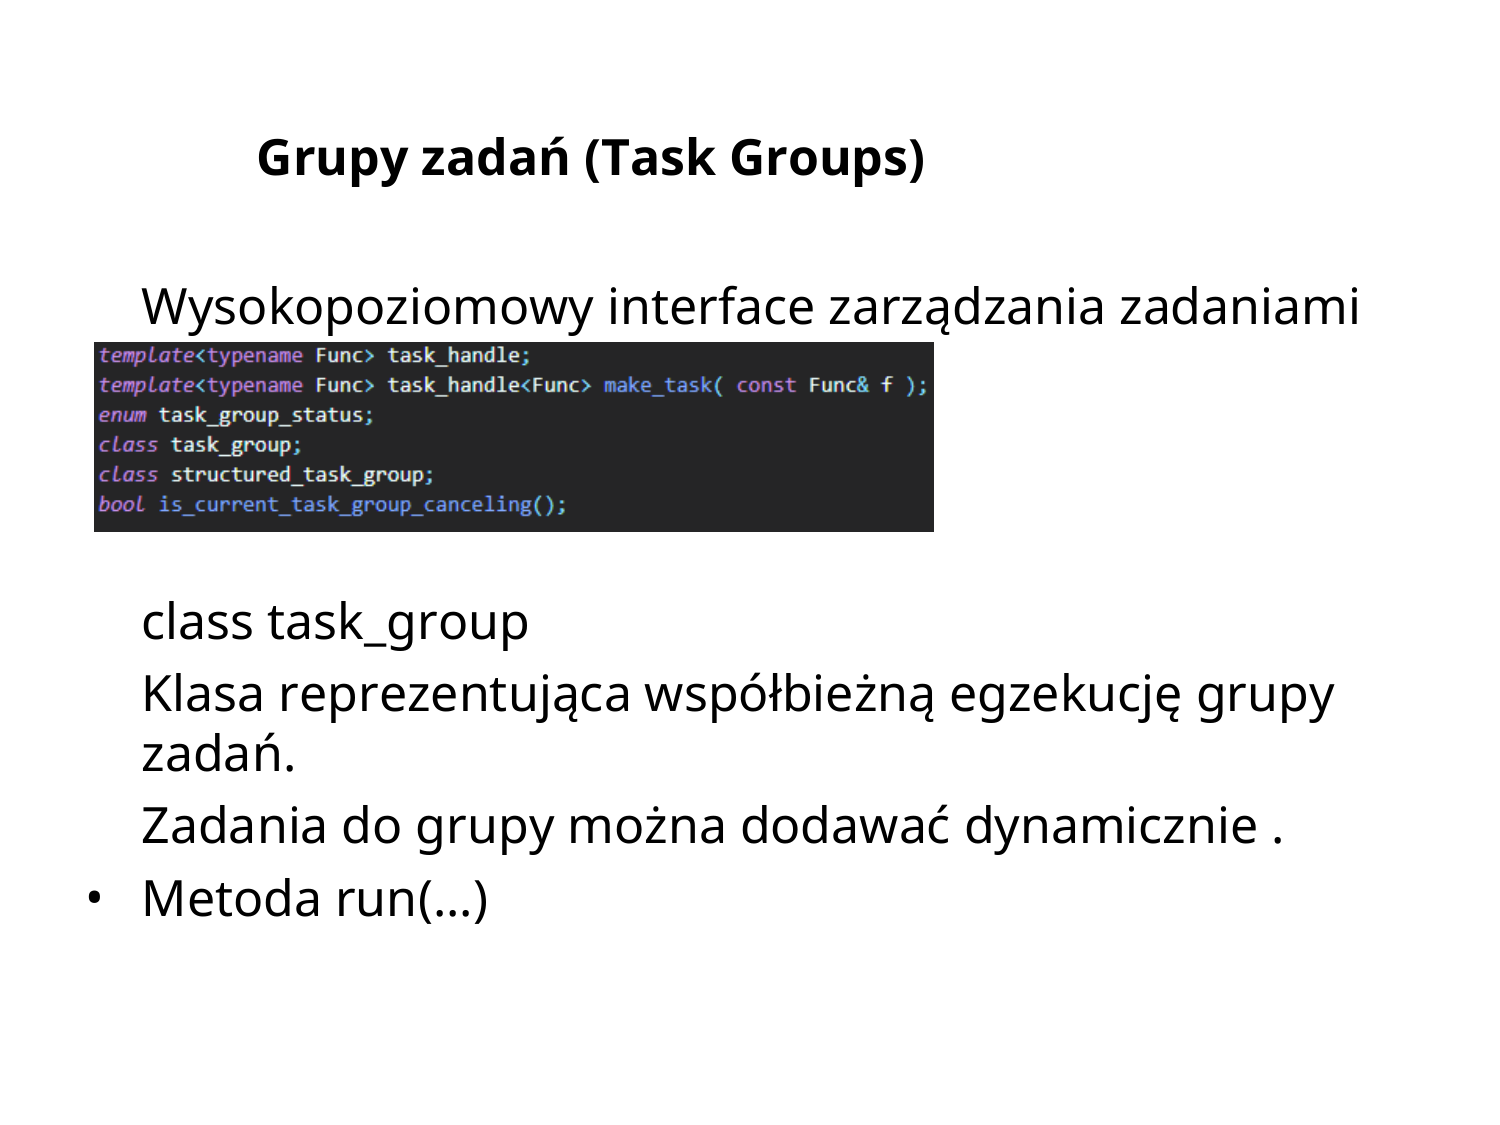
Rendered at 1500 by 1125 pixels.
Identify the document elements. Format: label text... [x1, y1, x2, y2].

list Wysokopoziomowy interface zarządzania zadaniami class task_group Klasa reprezentująca współbieżną egzekucję grupy zadań. Zadania do grupy można dodawać dynamicznie . Metoda run(...) [70, 267, 1425, 1005]
picture [94, 342, 934, 532]
title Grupy zadań (Task Groups) [242, 78, 1425, 233]
